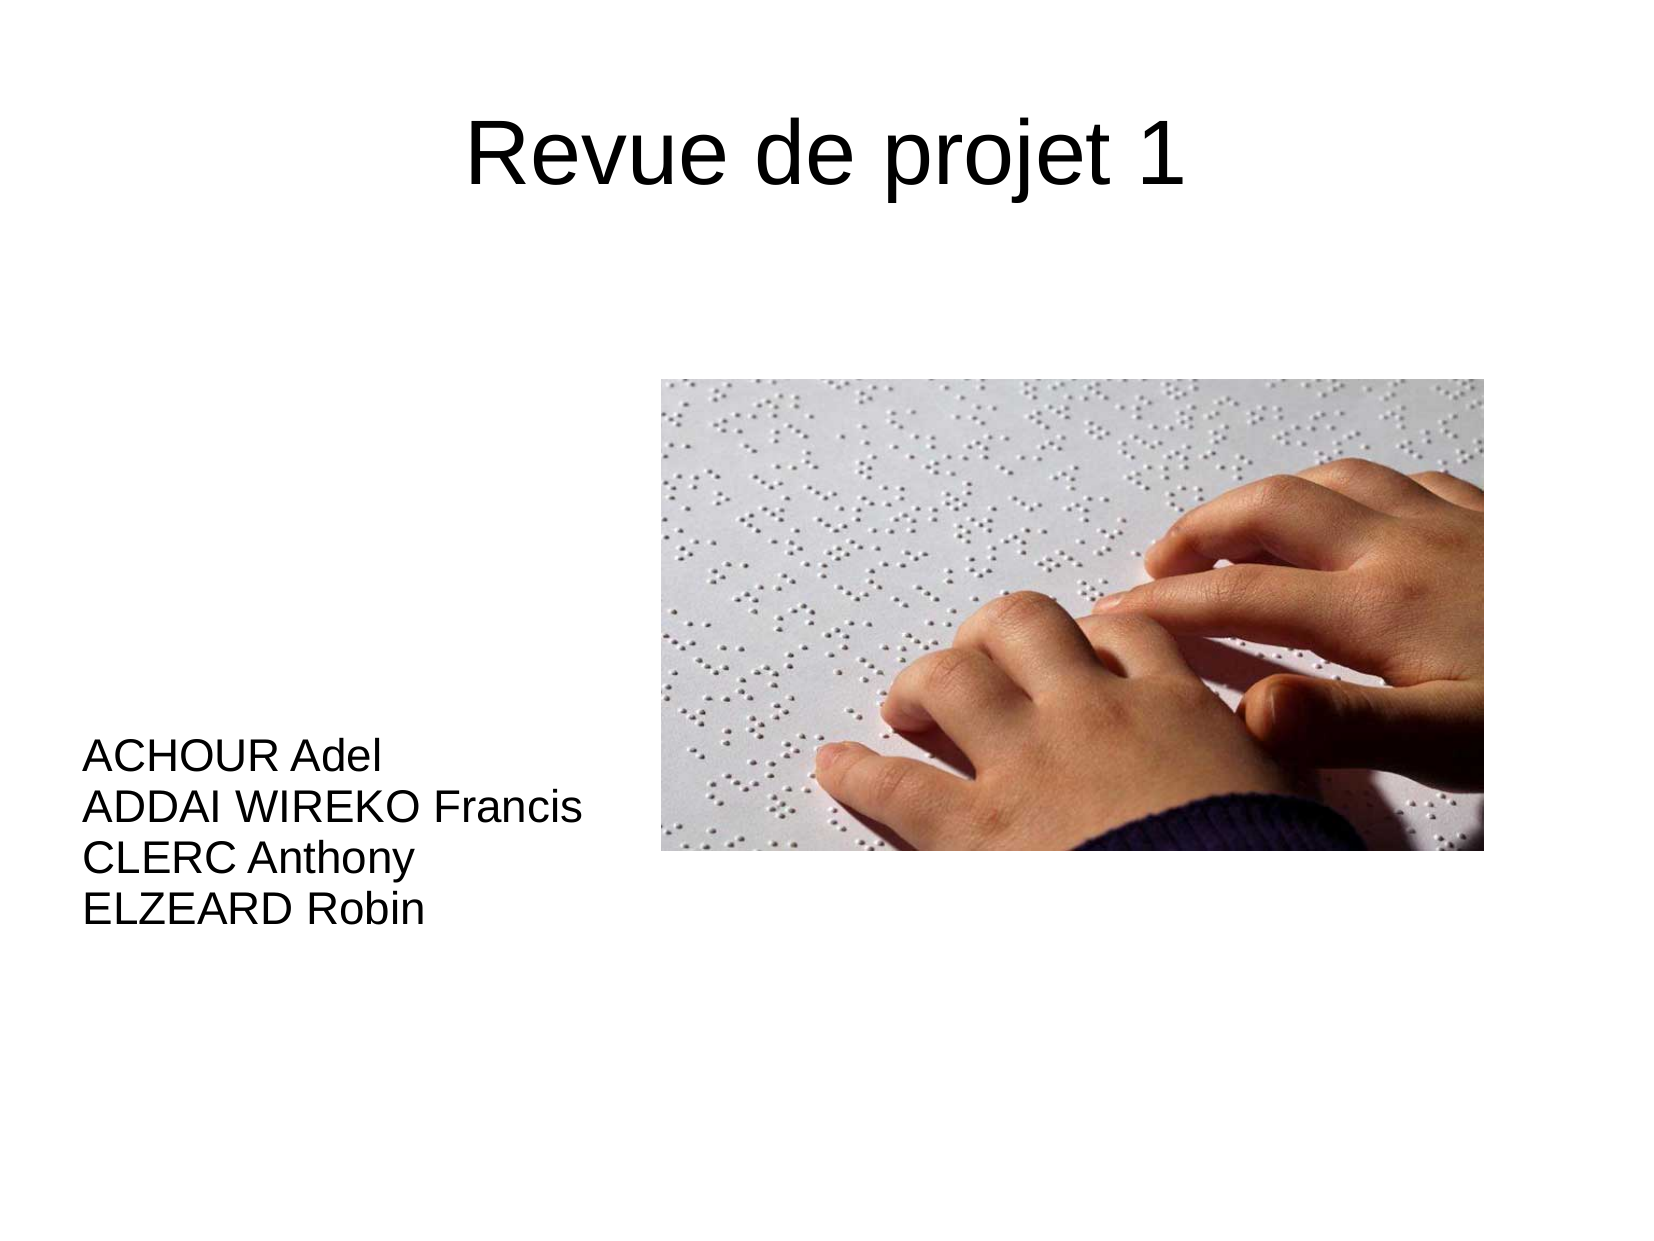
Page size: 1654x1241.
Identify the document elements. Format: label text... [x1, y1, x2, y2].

title Revue de projet 1 [82, 49, 1571, 257]
subtitle ACHOUR Adel ADDAI WIREKO Francis CLERC Anthony ELZEARD Robin [82, 290, 1571, 1010]
picture [661, 379, 1484, 851]
